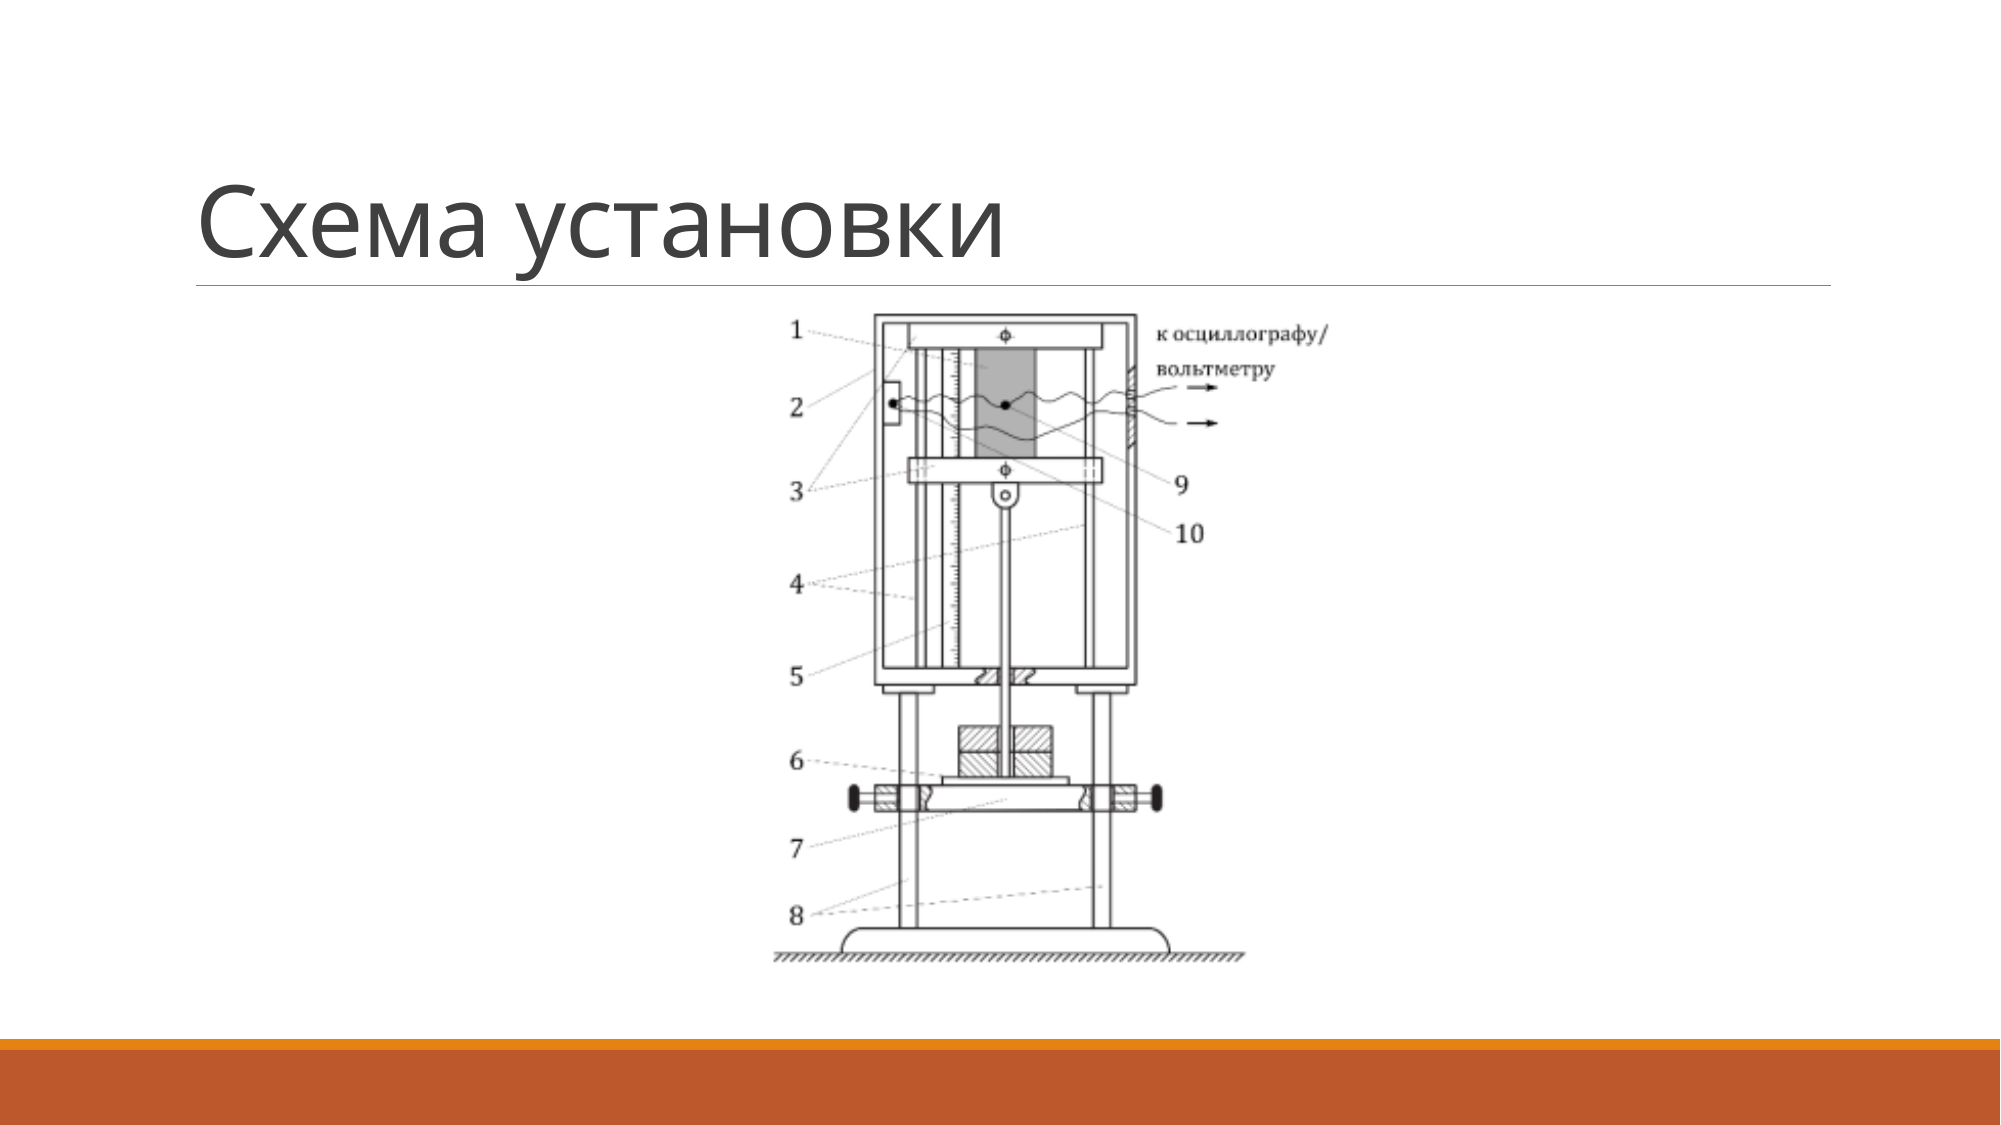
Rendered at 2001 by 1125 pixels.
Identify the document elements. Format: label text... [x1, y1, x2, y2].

title Схема установки [180, 47, 1830, 285]
picture [768, 300, 1349, 989]
